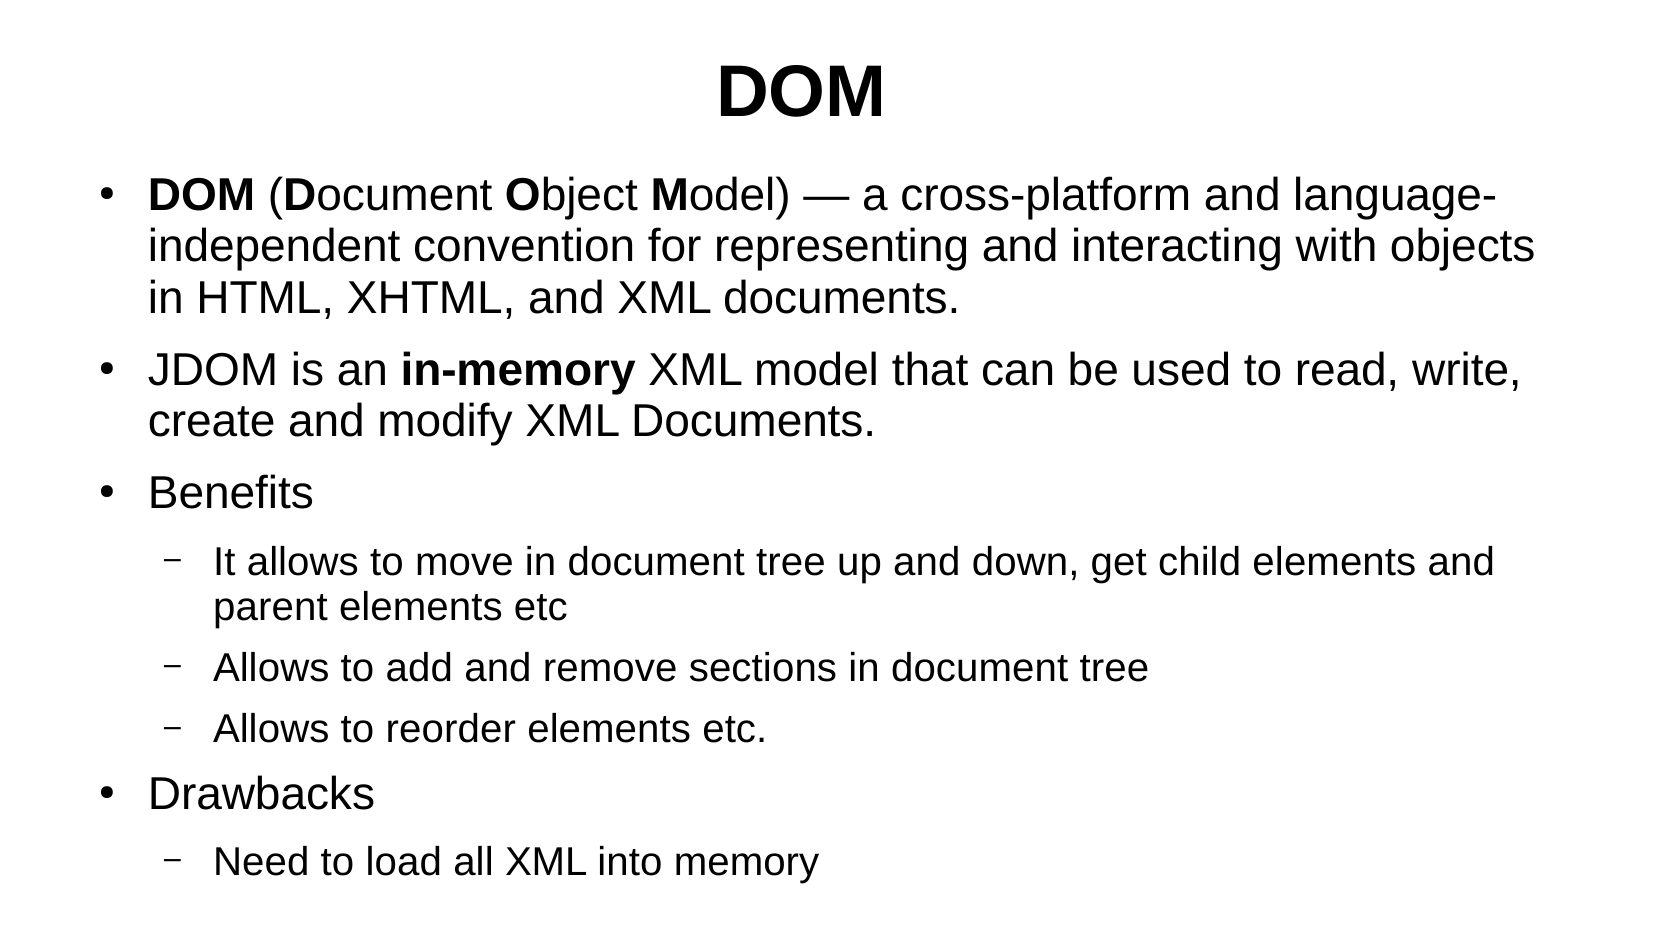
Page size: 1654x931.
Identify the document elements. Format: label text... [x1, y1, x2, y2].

title DOM [82, 37, 1571, 147]
list DOM (Document Object Model) — a cross-platform and language-independent convention for representing and interacting with objects in HTML, XHTML, and XML documents. JDOM is an in-memory XML model that can be used to read, write, create and modify XML Documents. Benefits It allows to move in document tree up and down, get child elements and parent elements etc Allows to add and remove sections in document tree Allows to reorder elements etc. Drawbacks Need to load all XML into memory [82, 168, 1538, 889]
